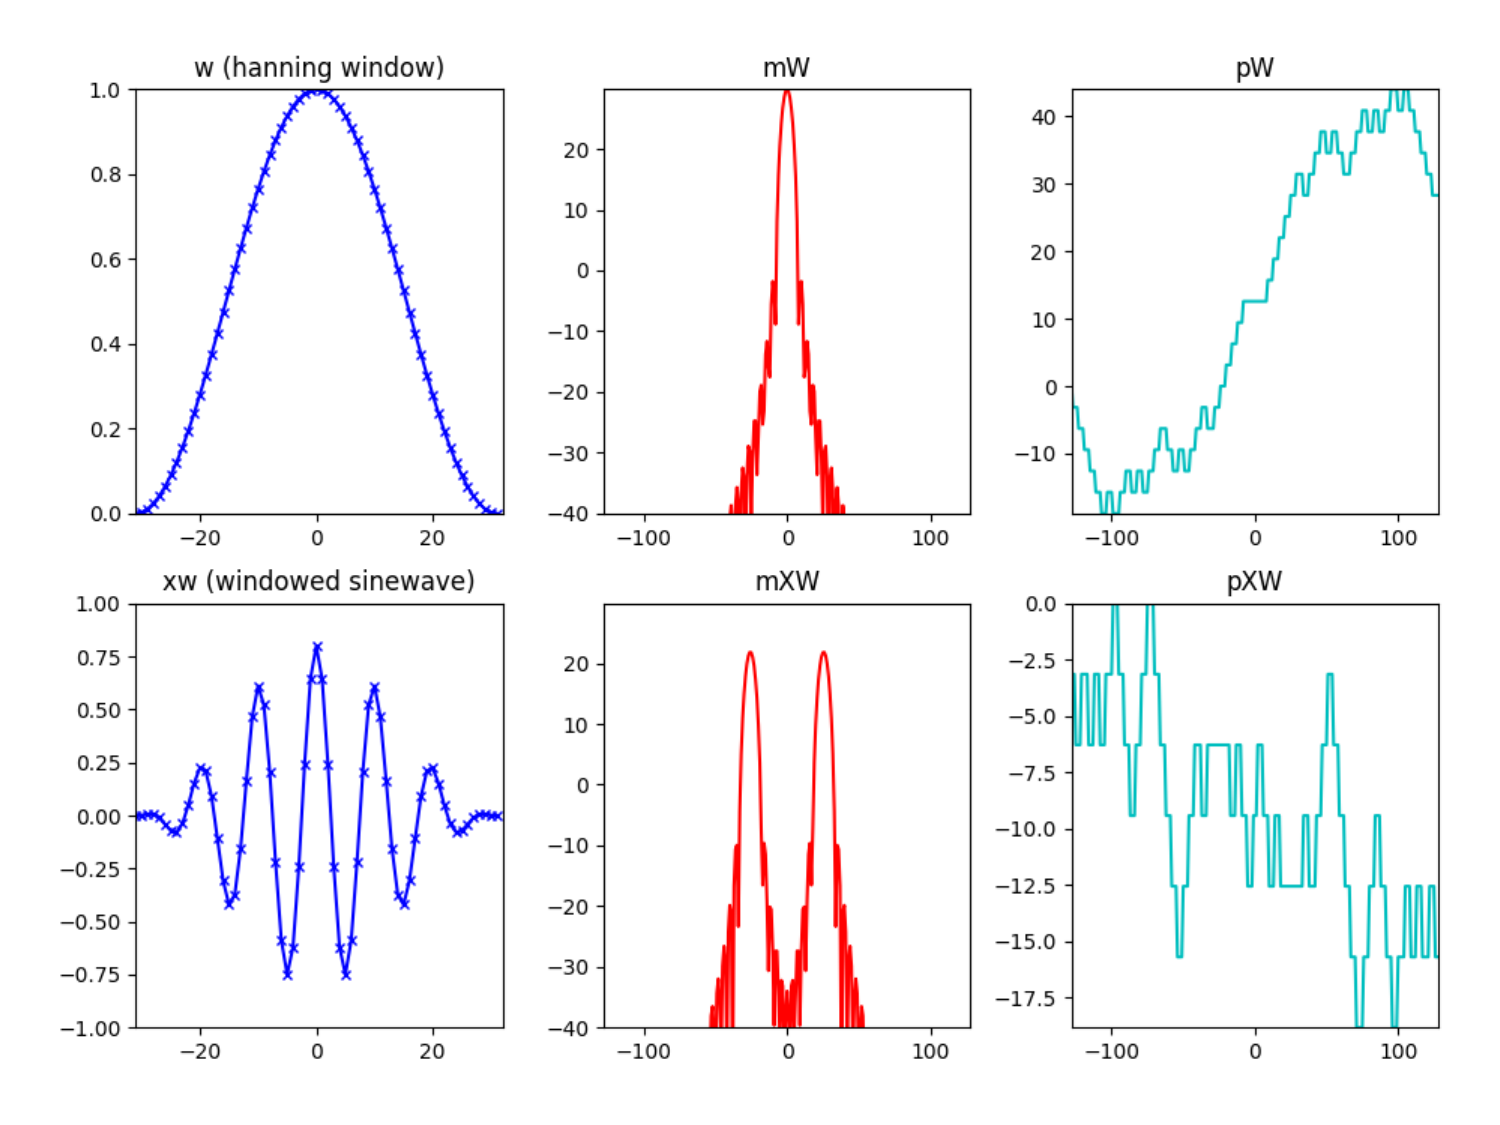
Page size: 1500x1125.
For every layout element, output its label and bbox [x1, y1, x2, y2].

picture [35, 35, 1461, 1086]
